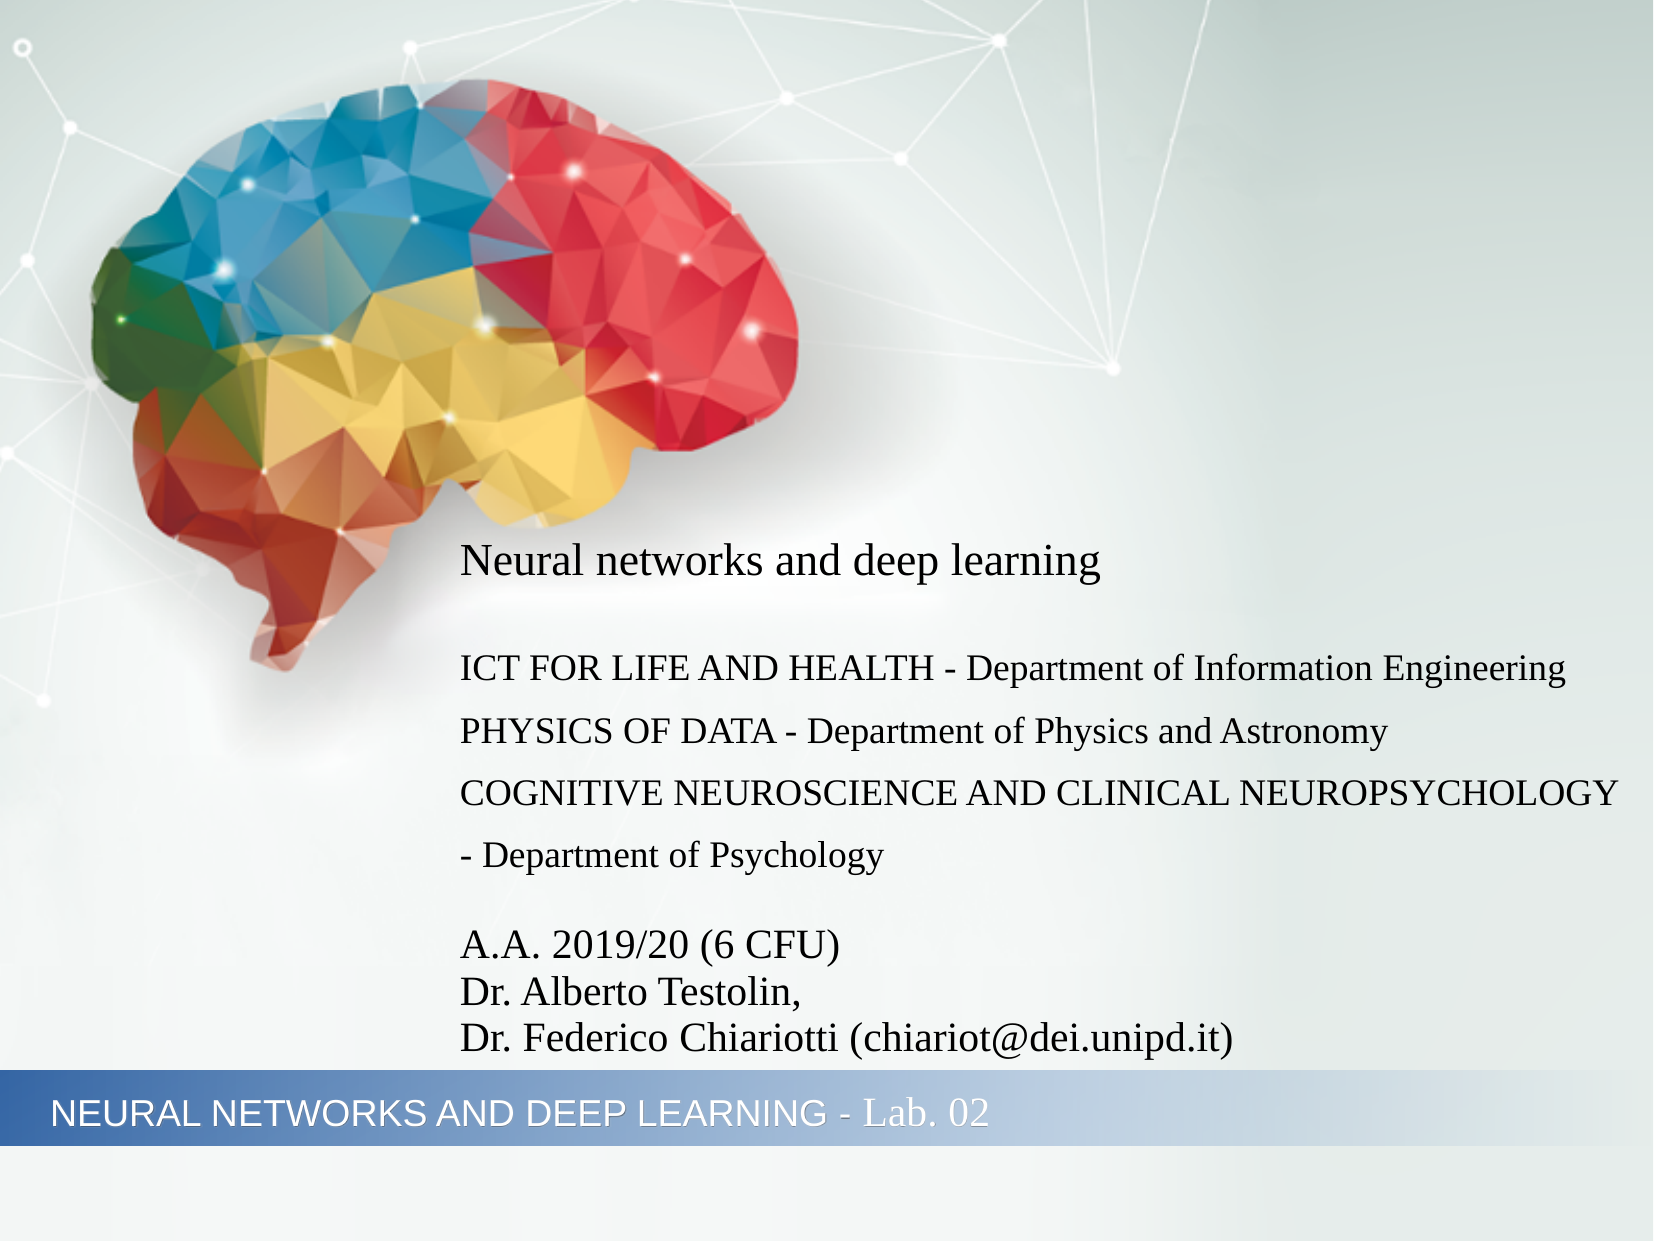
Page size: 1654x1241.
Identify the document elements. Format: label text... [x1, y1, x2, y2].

text_box NEURAL NETWORKS AND DEEP LEARNING - Lab. 02 [35, 1058, 1156, 1166]
picture [0, 0, 1654, 1241]
text_box Neural networks and deep learning ICT FOR LIFE AND HEALTH - Department of Information Engineering PHYSICS OF DATA - Department of Physics and Astronomy COGNITIVE NEUROSCIENCE AND CLINICAL NEUROPSYCHOLOGY - Department of Psychology A.A. 2019/20 (6 CFU) Dr. Alberto Testolin, Dr. Federico Chiariotti (chiariot@dei.unipd.it) [445, 526, 1636, 1068]
